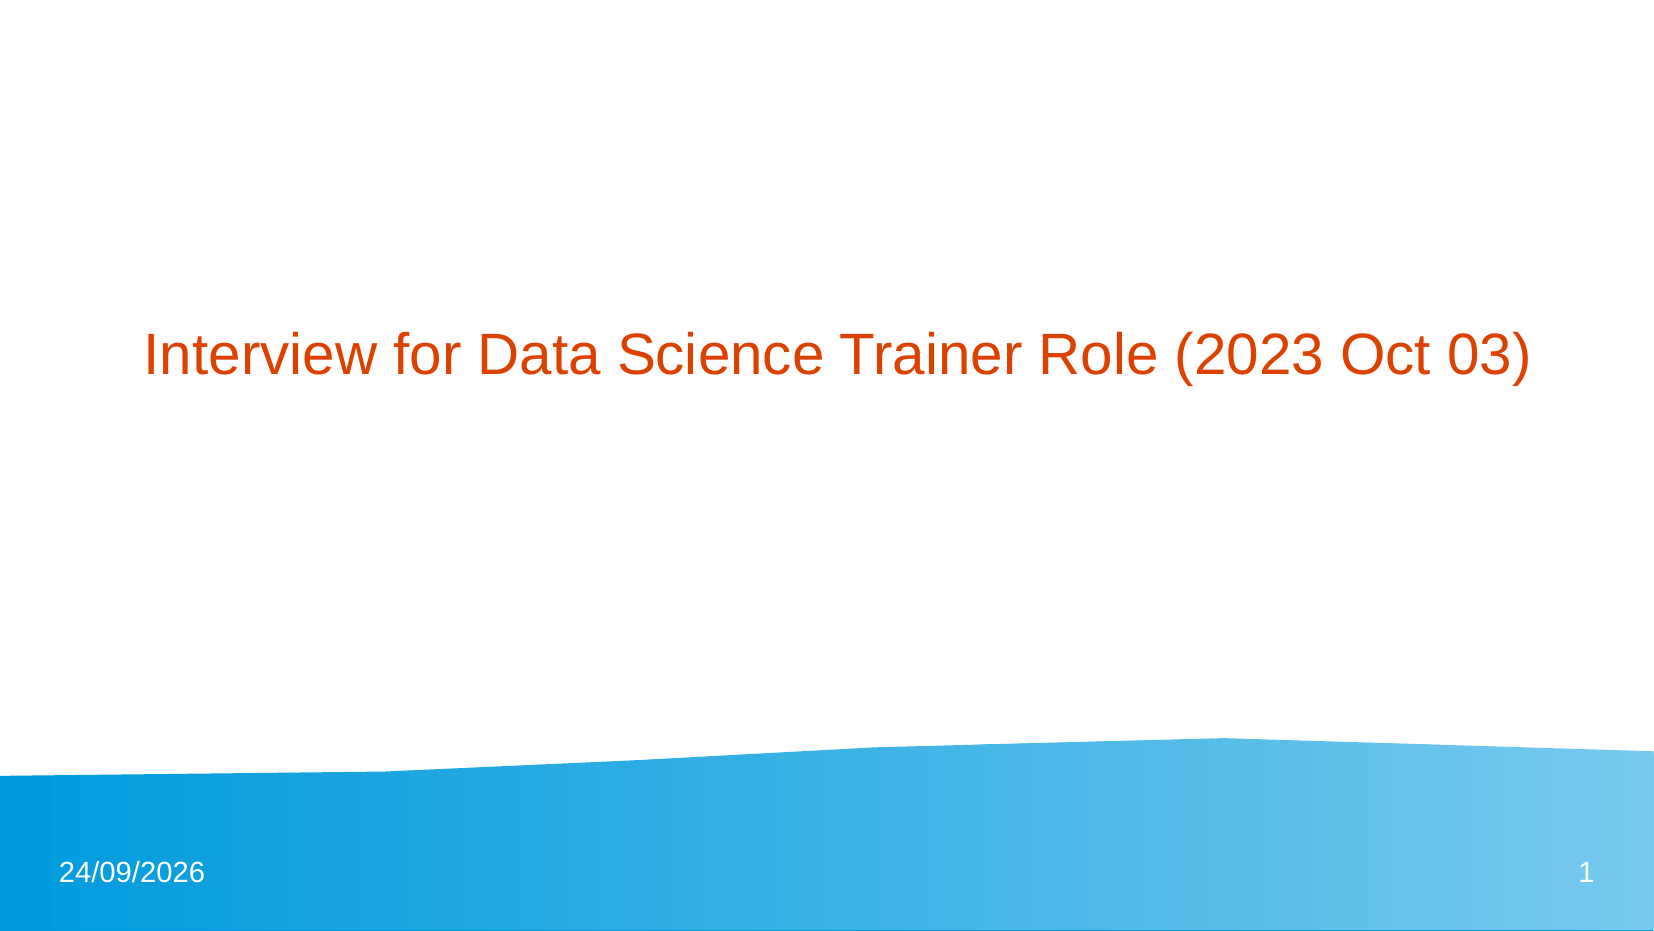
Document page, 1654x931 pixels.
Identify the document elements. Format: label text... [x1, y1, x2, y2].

title Interview for Data Science Trainer Role (2023 Oct 03) [100, 265, 1577, 443]
